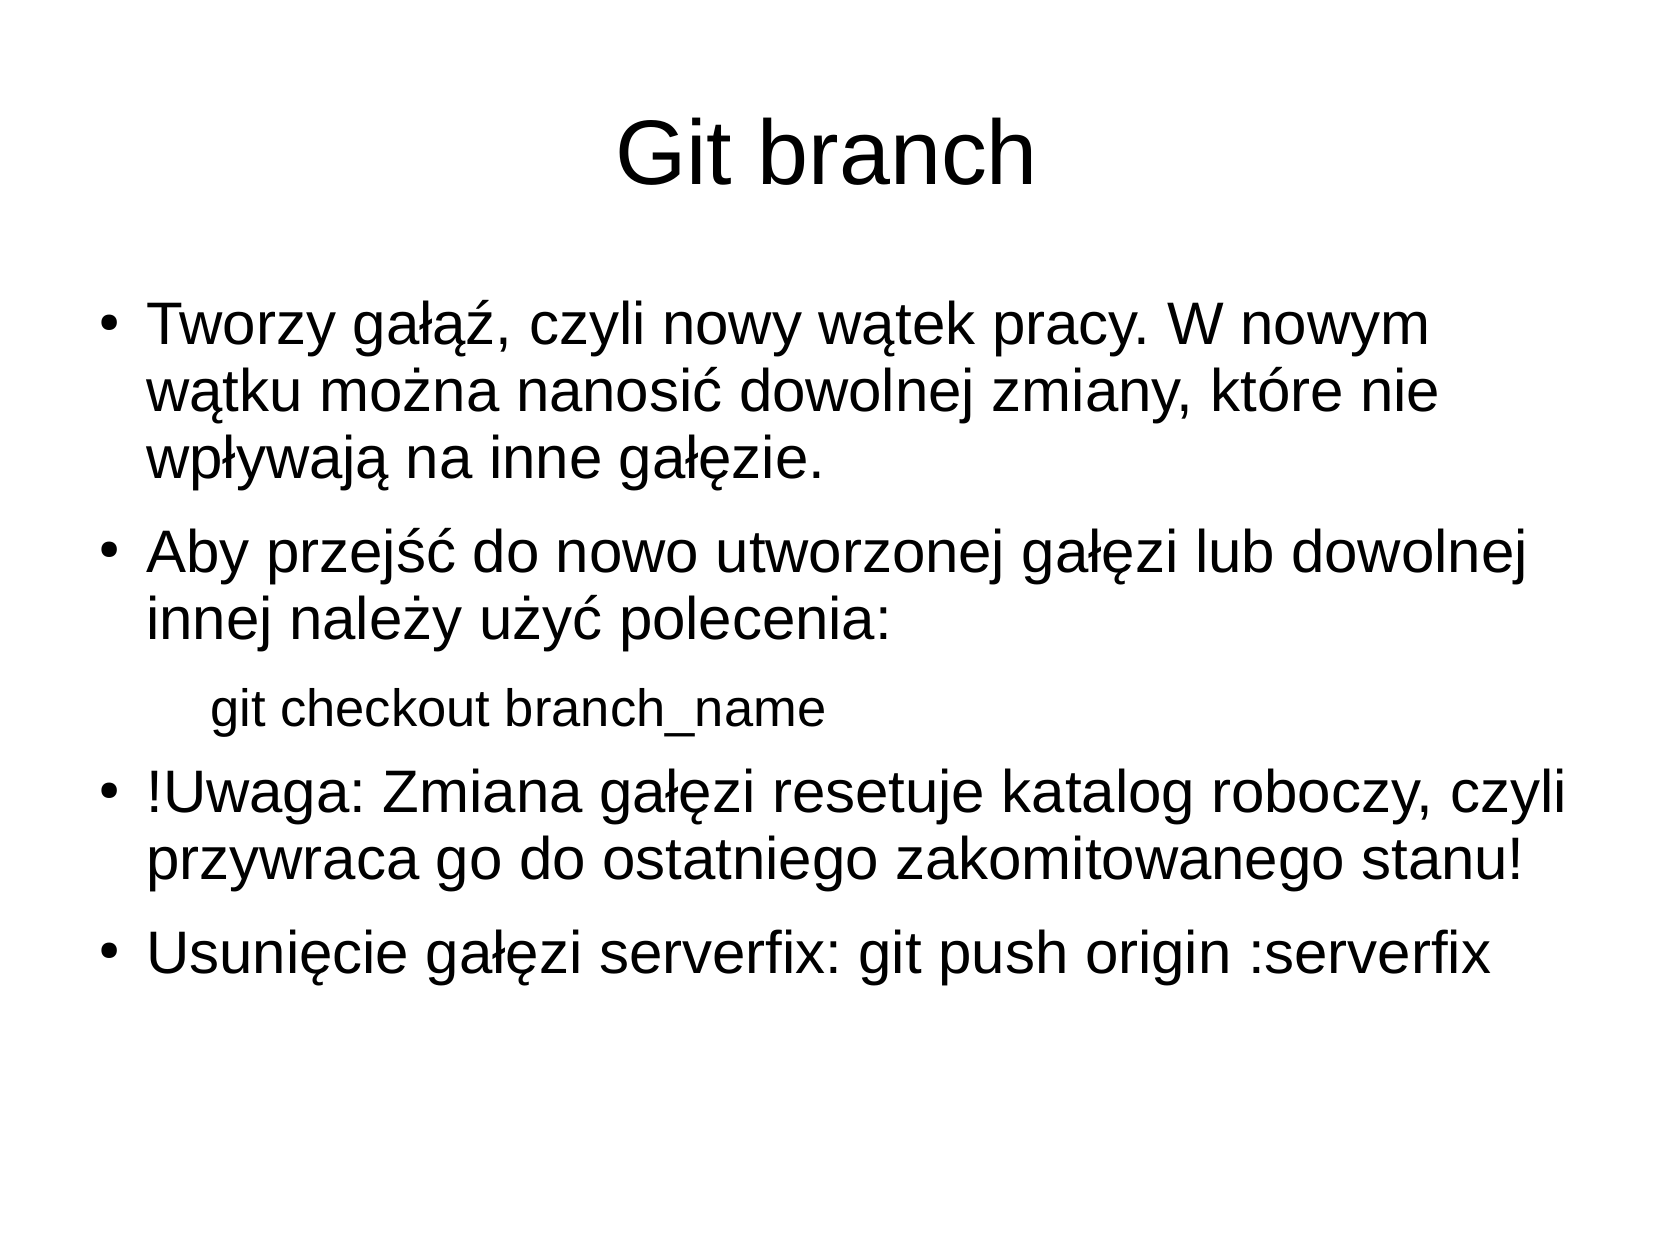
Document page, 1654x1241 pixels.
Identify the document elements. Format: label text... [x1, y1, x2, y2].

list Tworzy gałąź, czyli nowy wątek pracy. W nowym wątku można nanosić dowolnej zmiany, które nie wpływają na inne gałęzie. Aby przejść do nowo utworzonej gałęzi lub dowolnej innej należy użyć polecenia: git checkout branch_name !Uwaga: Zmiana gałęzi resetuje katalog roboczy, czyli przywraca go do ostatniego zakomitowanego stanu! Usunięcie gałęzi serverfix: git push origin :serverfix [82, 290, 1571, 1010]
title Git branch [82, 49, 1571, 257]
